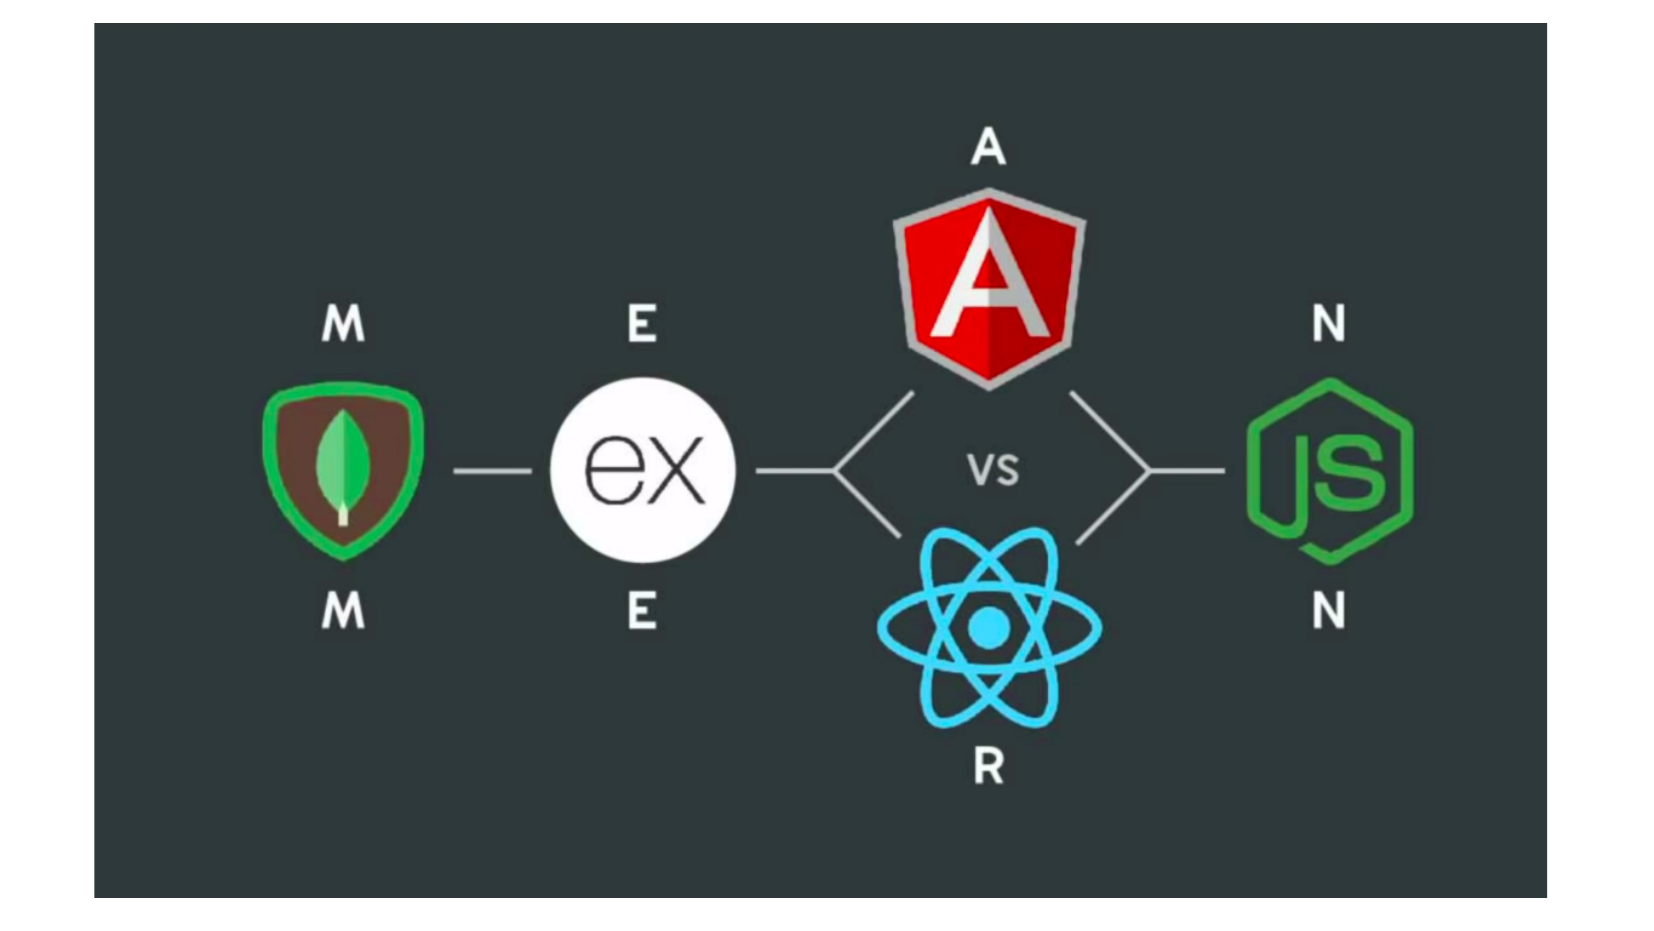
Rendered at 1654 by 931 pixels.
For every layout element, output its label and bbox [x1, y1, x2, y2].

picture [94, 23, 1548, 898]
